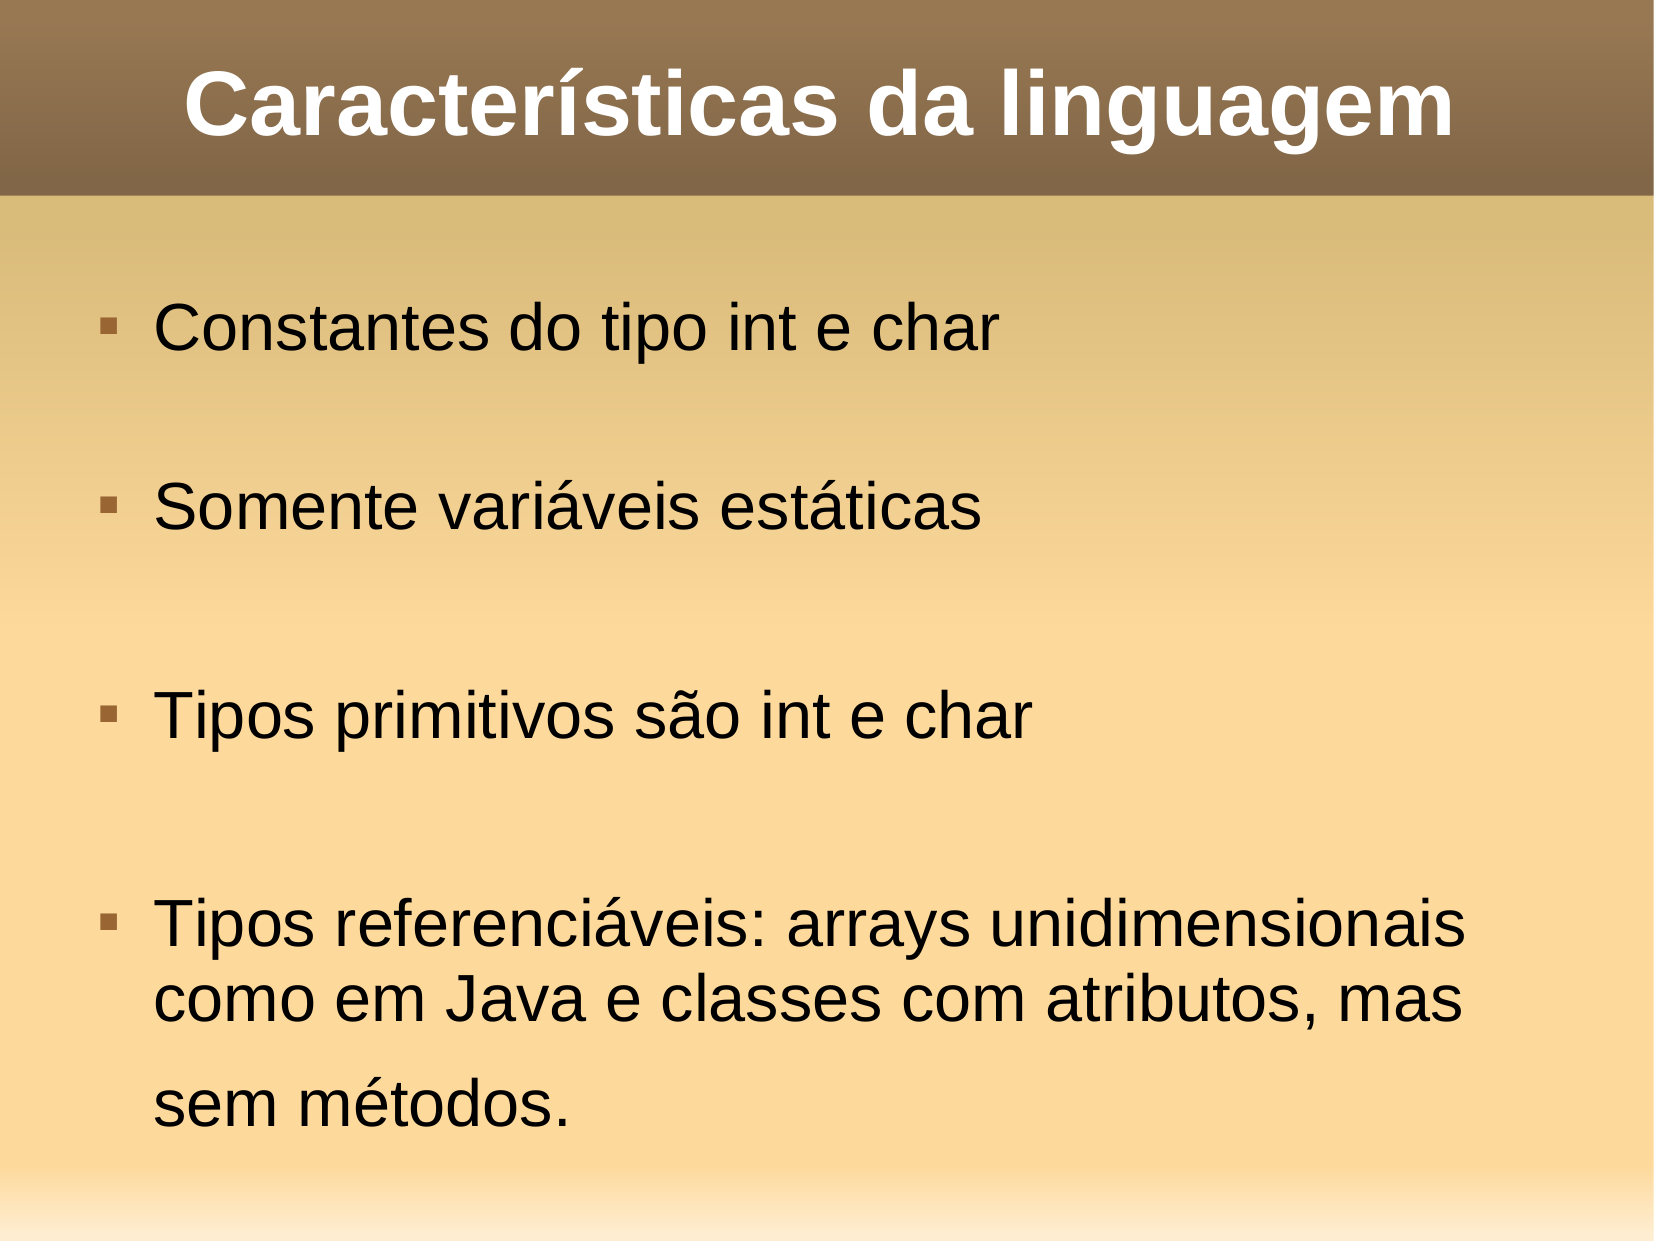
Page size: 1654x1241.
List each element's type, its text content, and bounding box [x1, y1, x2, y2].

title Características da linguagem [76, 7, 1565, 200]
picture [0, 0, 1654, 1241]
list Constantes do tipo int e char Somente variáveis estáticas Tipos primitivos são int e char Tipos referenciáveis: arrays unidimensionais como em Java e classes com atributos, mas sem métodos. [82, 290, 1571, 1241]
